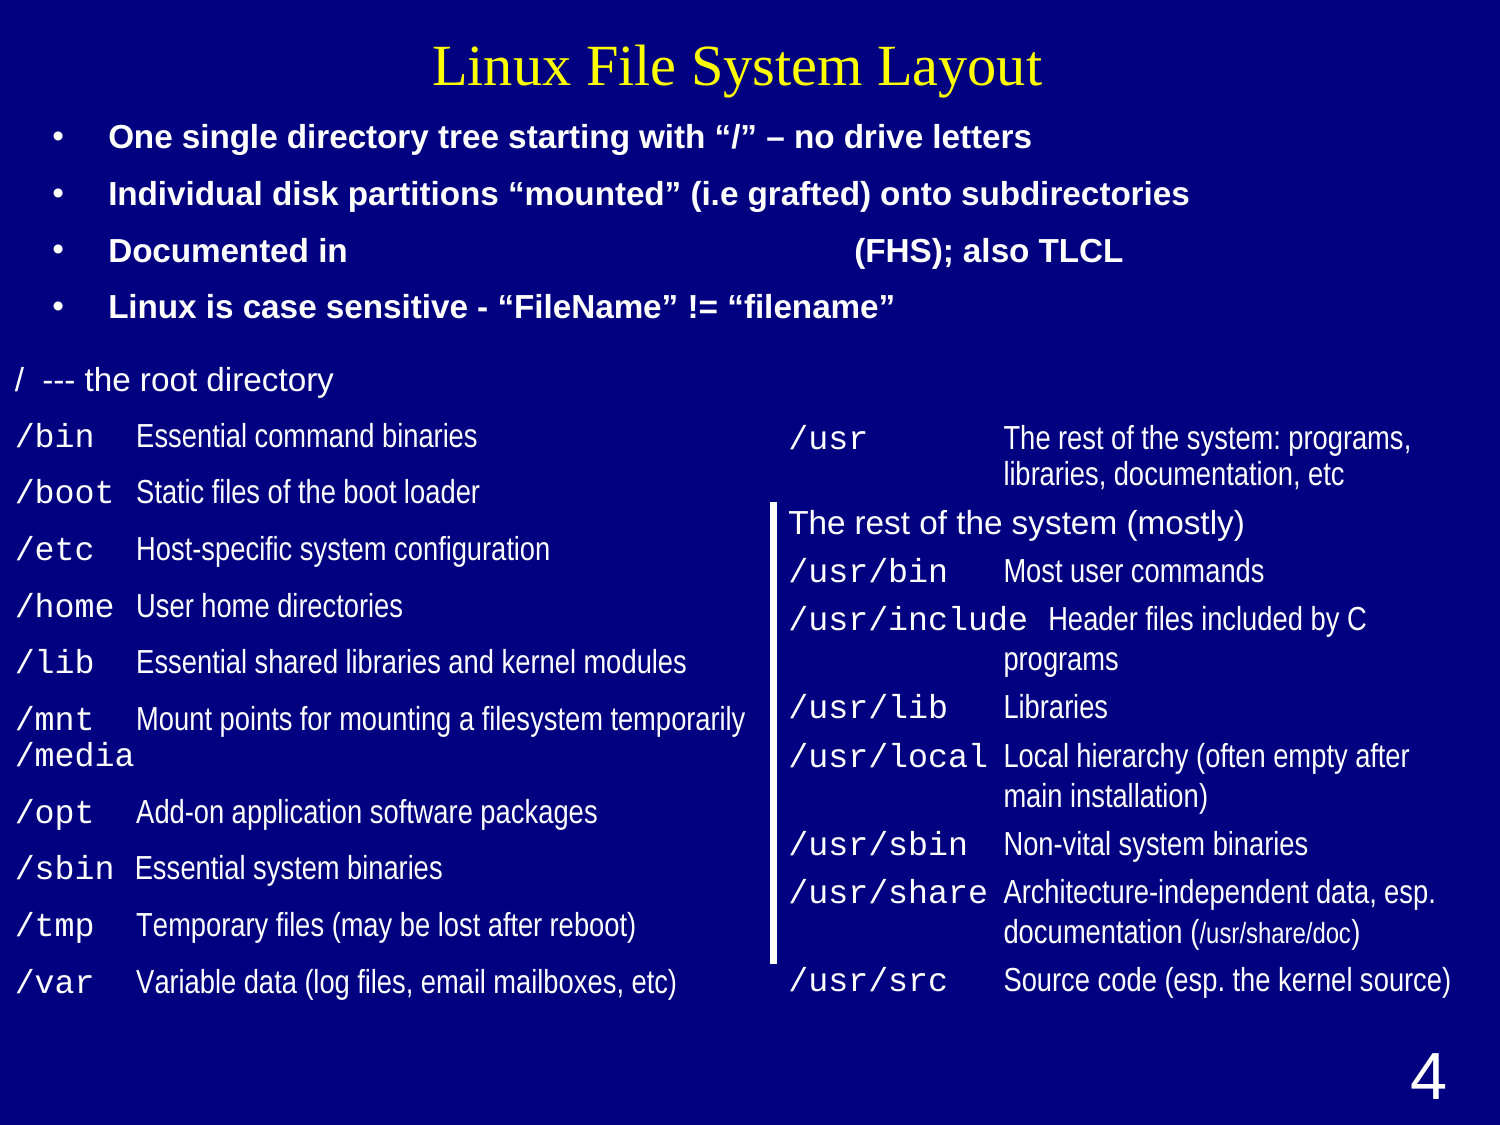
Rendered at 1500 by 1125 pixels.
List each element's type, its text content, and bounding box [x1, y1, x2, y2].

list One single directory tree starting with “/” – no drive letters Individual disk partitions “mounted” (i.e grafted) onto subdirectories Documented in Filesystem Heirarchy Standard (FHS); also TLCL Table 3-4 Linux is case sensitive - “FileName” != “filename” [37, 112, 1363, 338]
title Linux File System Layout [99, 19, 1375, 106]
text_box / --- the root directory /bin Essential command binaries /boot Static files of the boot loader /etc Host-specific system configuration /home User home directories /lib Essential shared libraries and kernel modules /mnt Mount points for mounting a filesystem temporarily /media /opt Add-on application software packages /sbin Essential system binaries /tmp Temporary files (may be lost after reboot) /var Variable data (log files, email mailboxes, etc) [0, 349, 788, 1125]
text_box /usr The rest of the system: programs, libraries, documentation, etc The rest of the system (mostly) /usr/bin Most user commands /usr/include Header files included by C programs /usr/lib Libraries /usr/local Local hierarchy (often empty after main installation) /usr/sbin Non-vital system binaries /usr/share Architecture-independent data, esp. documentation (/usr/share/doc) /usr/src Source code (esp. the kernel source) [773, 413, 1487, 1125]
